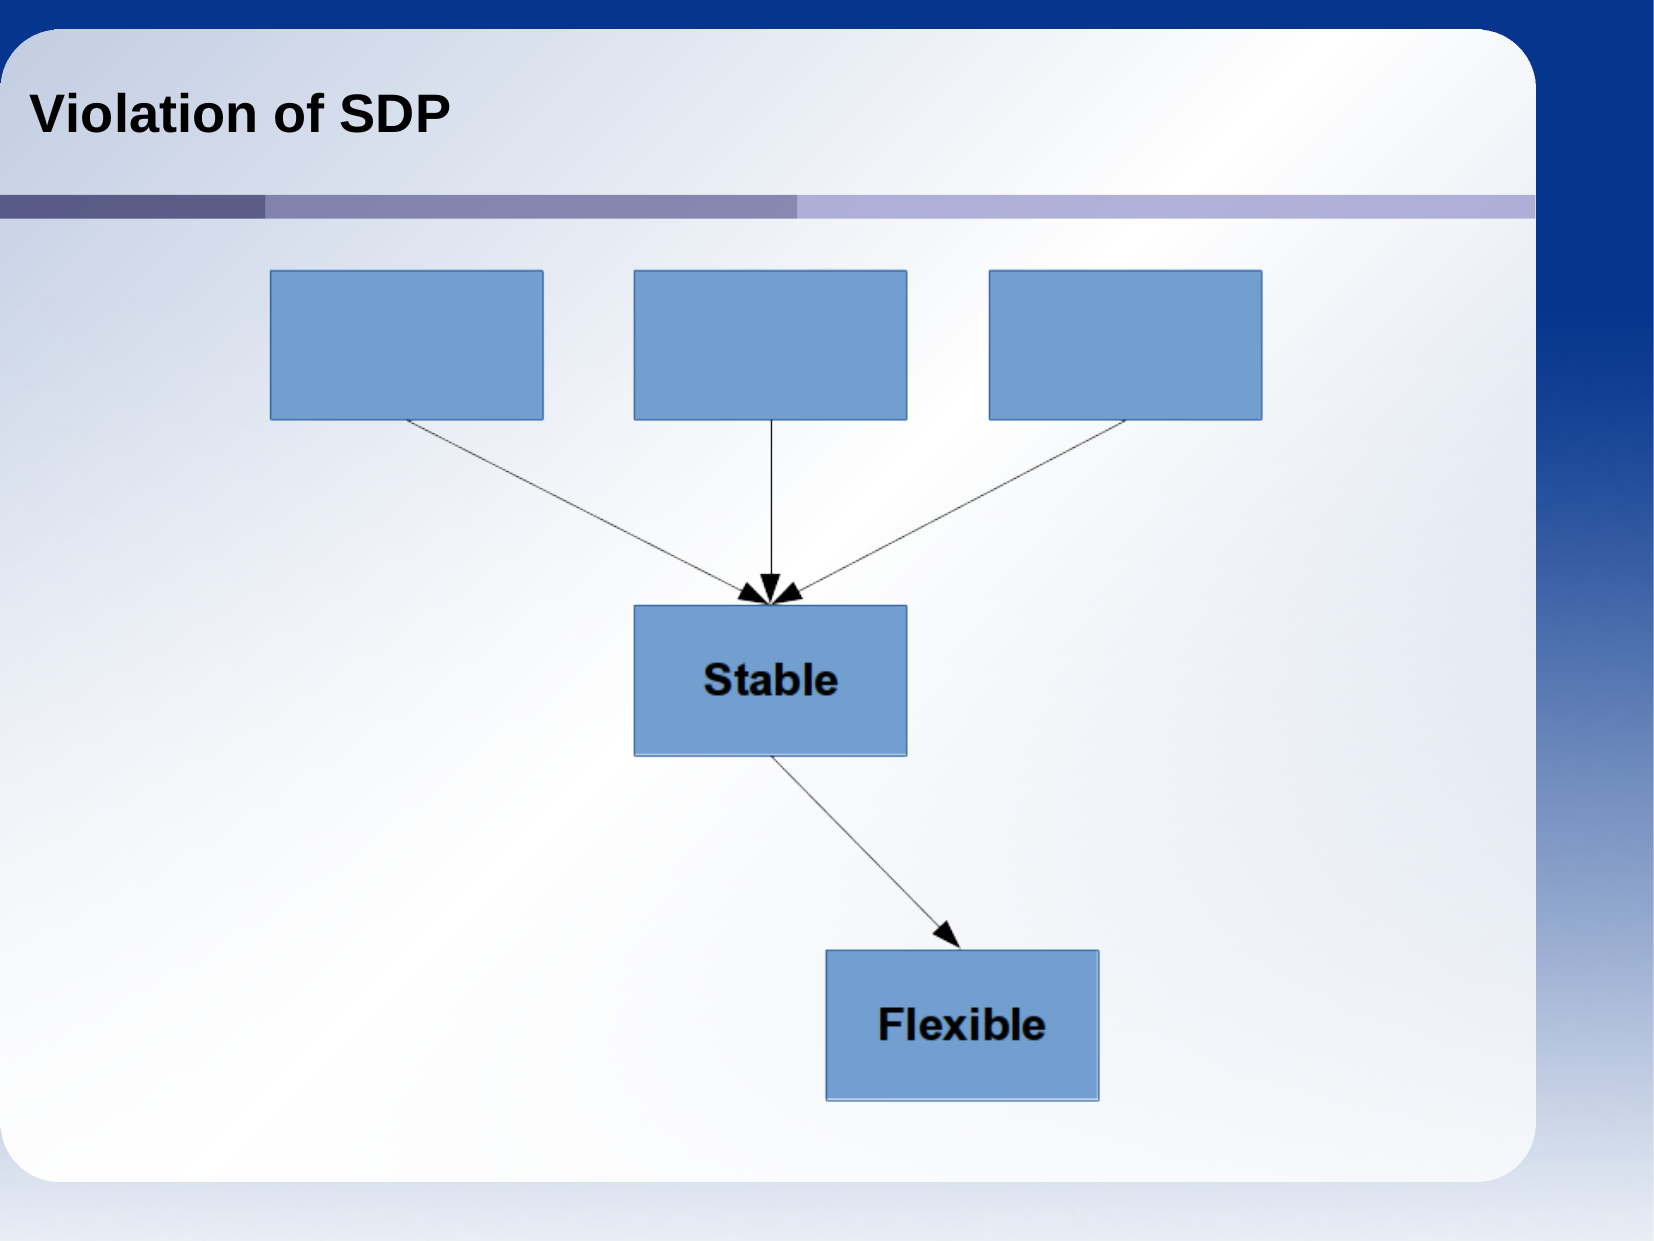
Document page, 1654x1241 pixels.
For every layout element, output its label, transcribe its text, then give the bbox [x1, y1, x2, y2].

title Violation of SDP [29, 49, 1506, 178]
picture [0, 0, 1654, 1241]
picture [234, 236, 1301, 1152]
